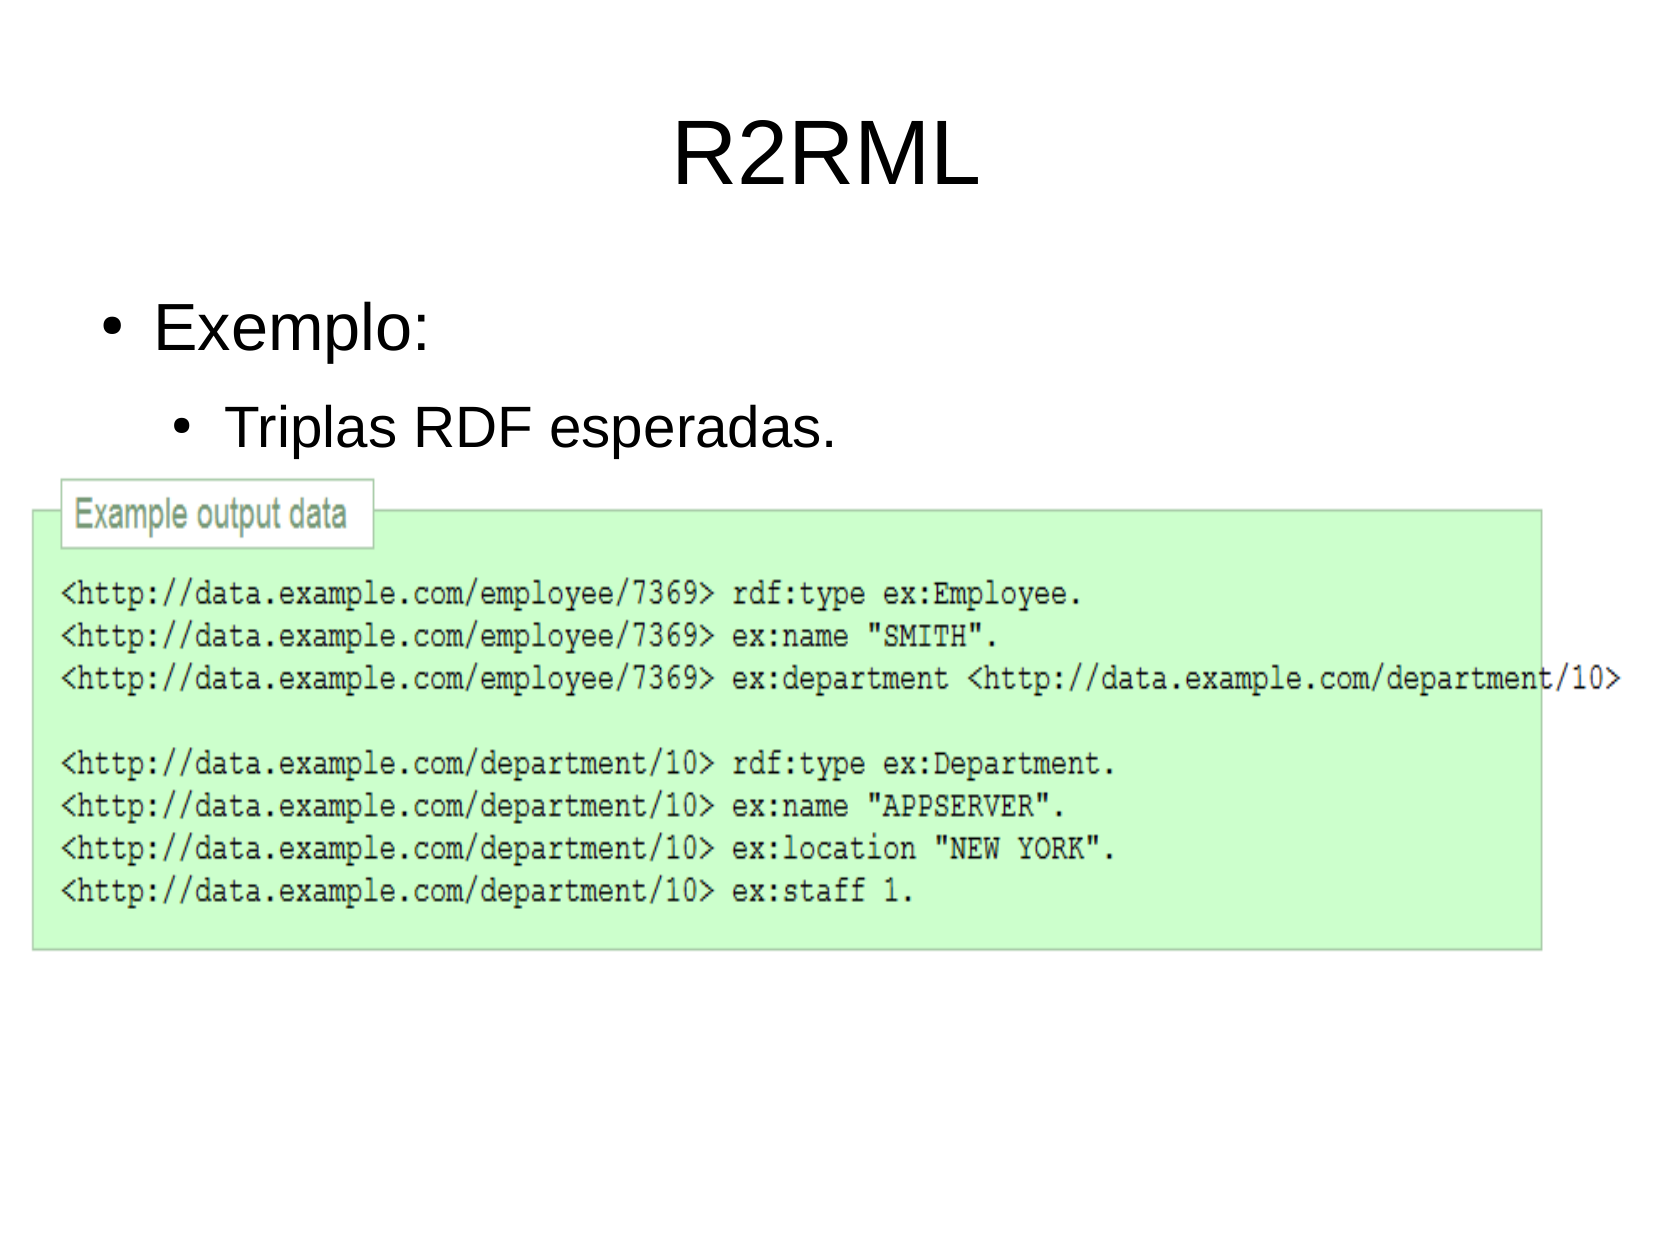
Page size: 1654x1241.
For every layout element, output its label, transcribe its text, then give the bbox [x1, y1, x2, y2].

picture [29, 465, 1625, 975]
title R2RML [82, 49, 1571, 257]
list Exemplo: Triplas RDF esperadas. [82, 290, 1571, 465]
